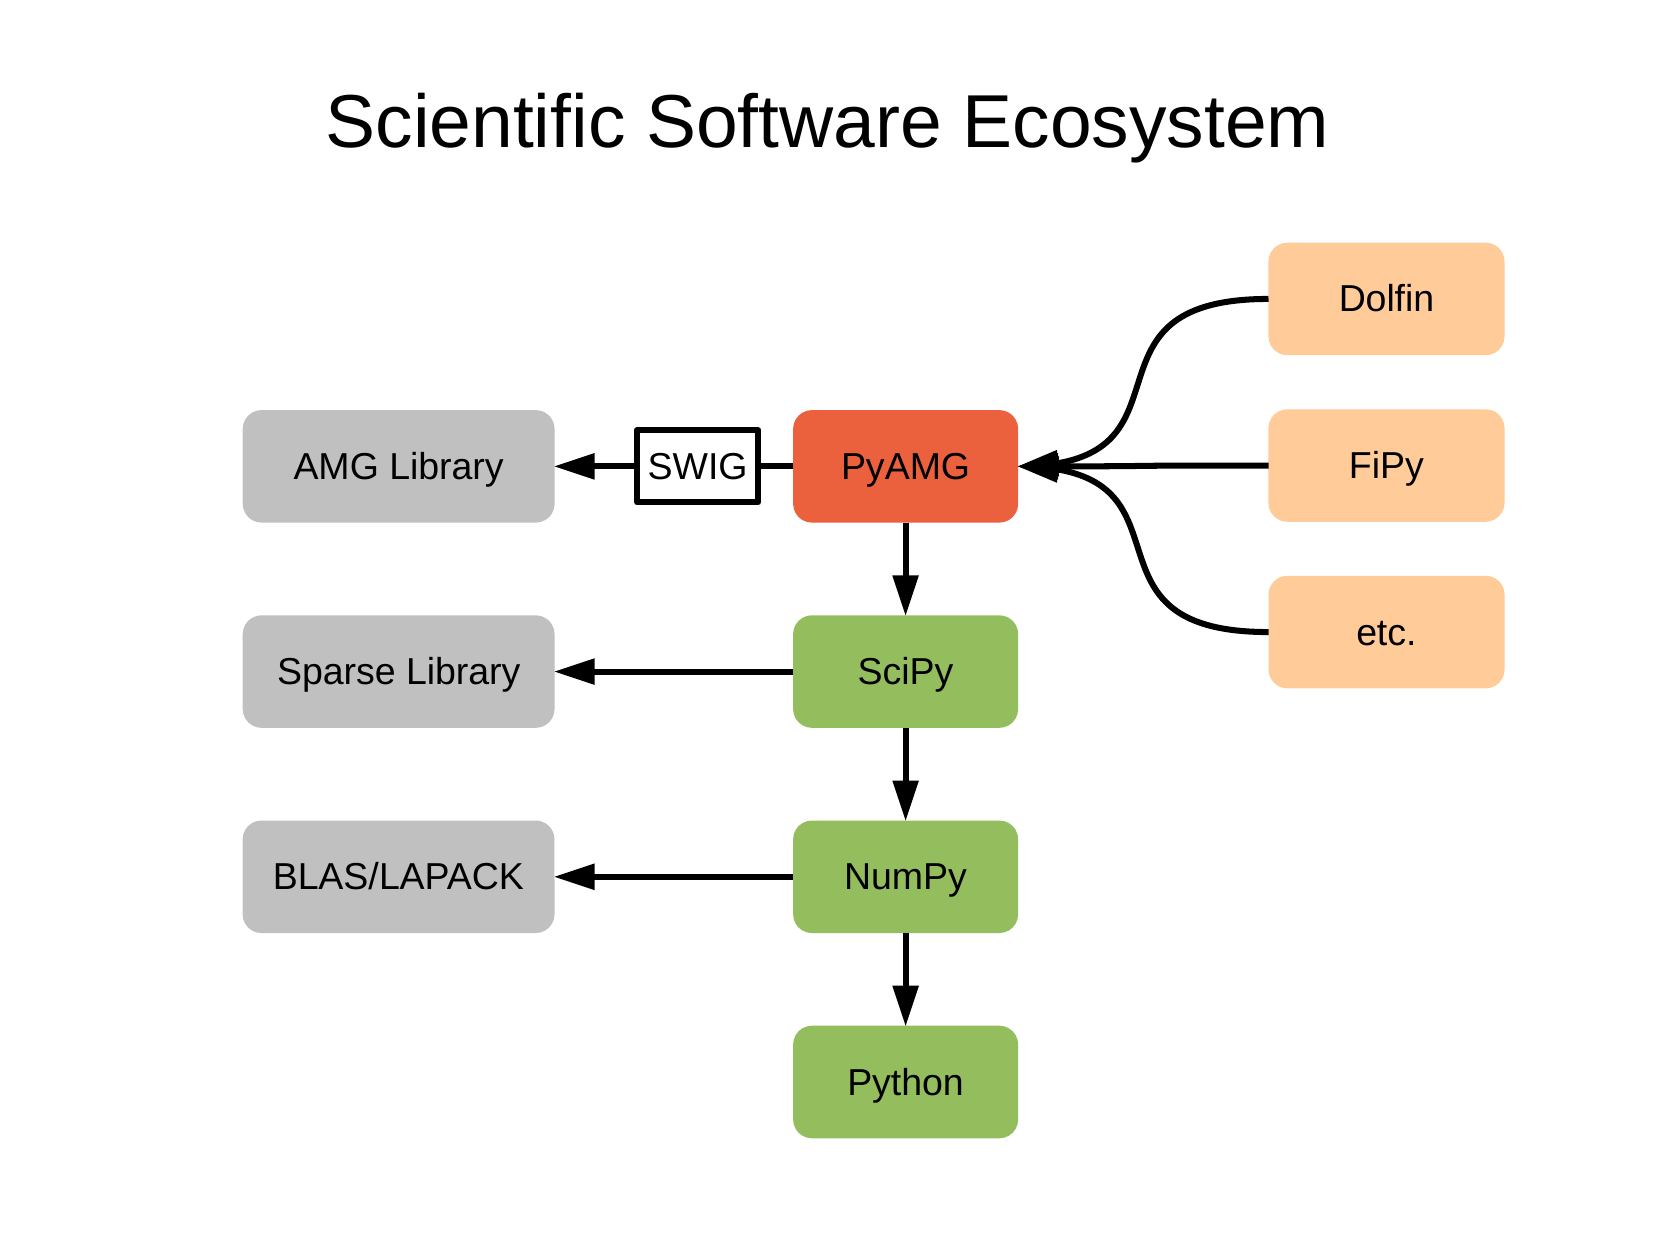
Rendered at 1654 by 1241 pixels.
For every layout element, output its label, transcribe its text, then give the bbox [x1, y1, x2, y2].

text_box Python [793, 1025, 1019, 1139]
text_box etc. [1268, 575, 1505, 689]
text_box PyAMG [793, 410, 1019, 523]
text_box SciPy [793, 615, 1019, 728]
text_box AMG Library [242, 410, 555, 523]
text_box Dolfin [1268, 242, 1505, 356]
text_box NumPy [793, 820, 1019, 934]
text_box FiPy [1268, 409, 1505, 522]
text_box BLAS/LAPACK [242, 820, 555, 934]
text_box SWIG [637, 430, 759, 503]
text_box Scientific Software Ecosystem [310, 72, 1344, 180]
text_box Sparse Library [242, 615, 555, 728]
